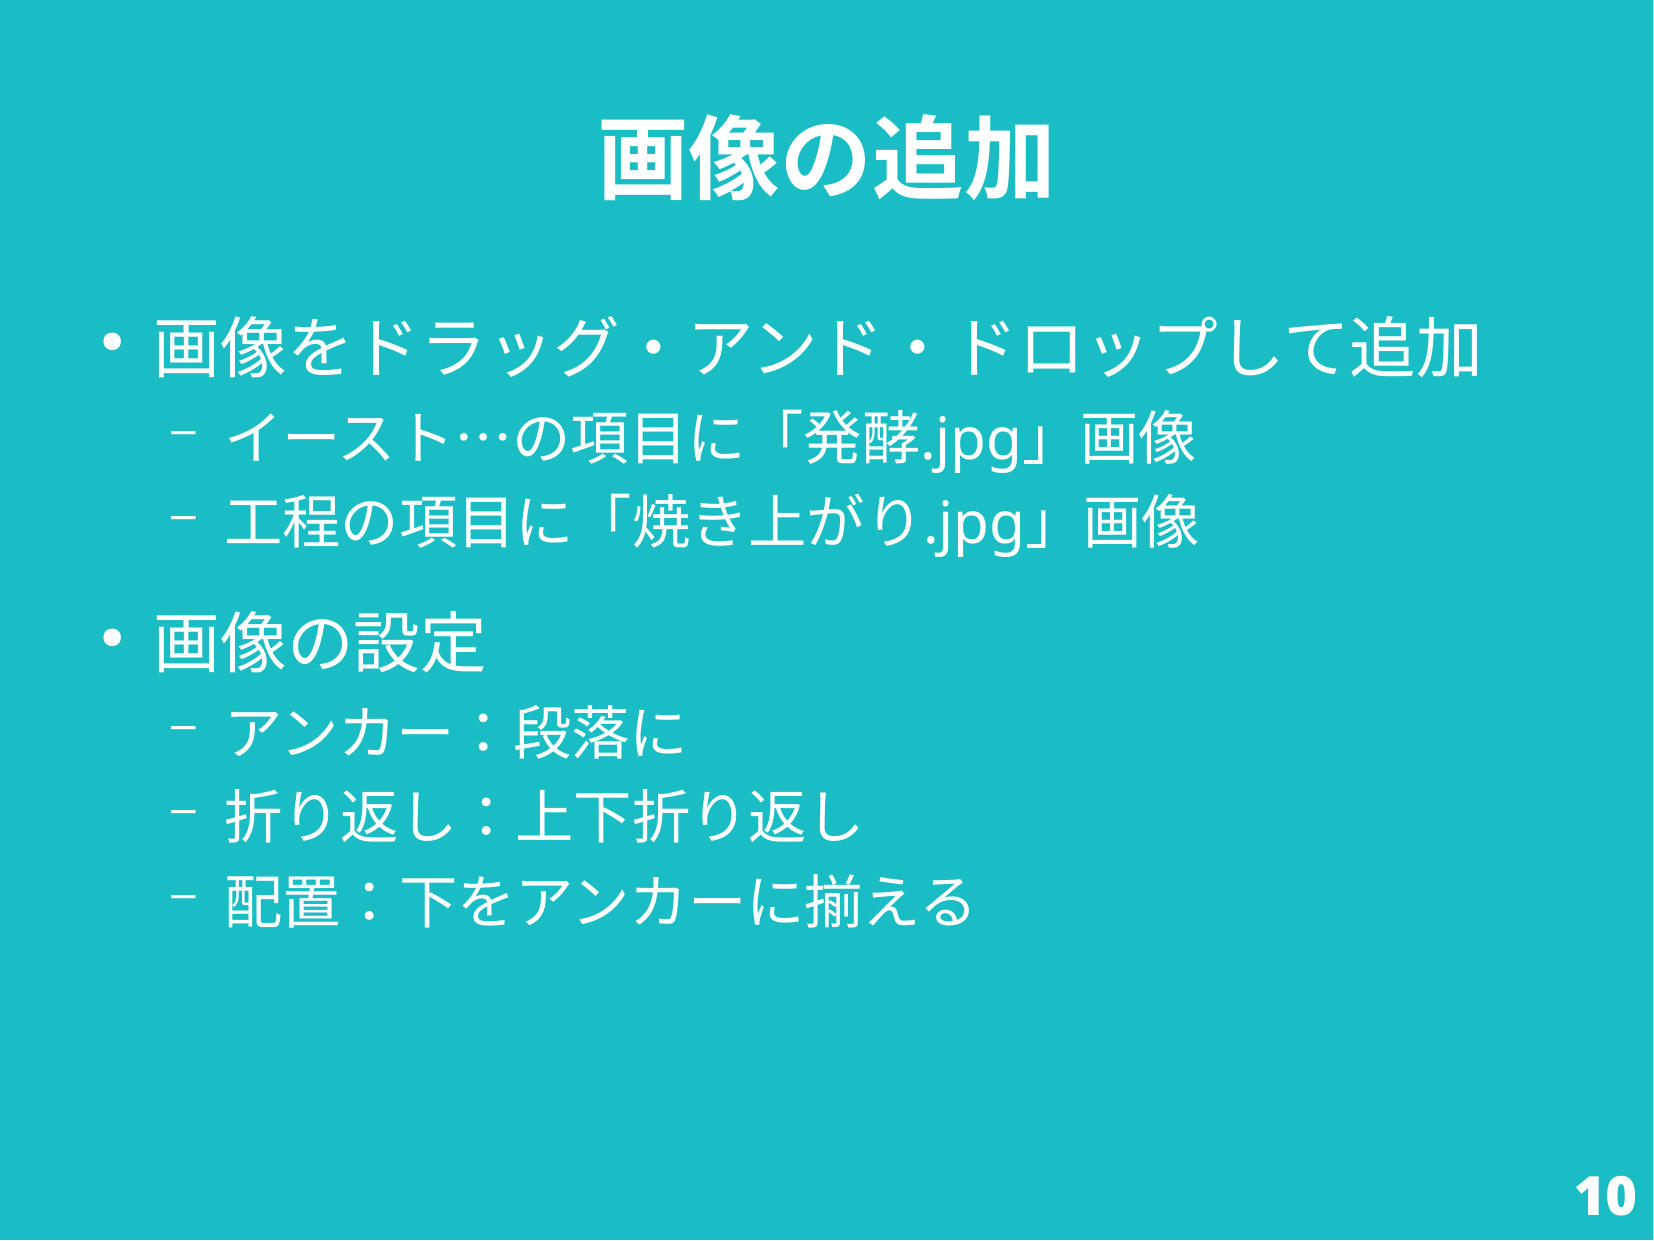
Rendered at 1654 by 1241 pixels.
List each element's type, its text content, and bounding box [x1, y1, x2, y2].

title 画像の追加 [82, 49, 1571, 257]
list 画像をドラッグ・アンド・ドロップして追加 イースト…の項目に「発酵.jpg」画像 工程の項目に「焼き上がり.jpg」画像 画像の設定 アンカー：段落に 折り返し：上下折り返し 配置：下をアンカーに揃える [82, 295, 1571, 1063]
